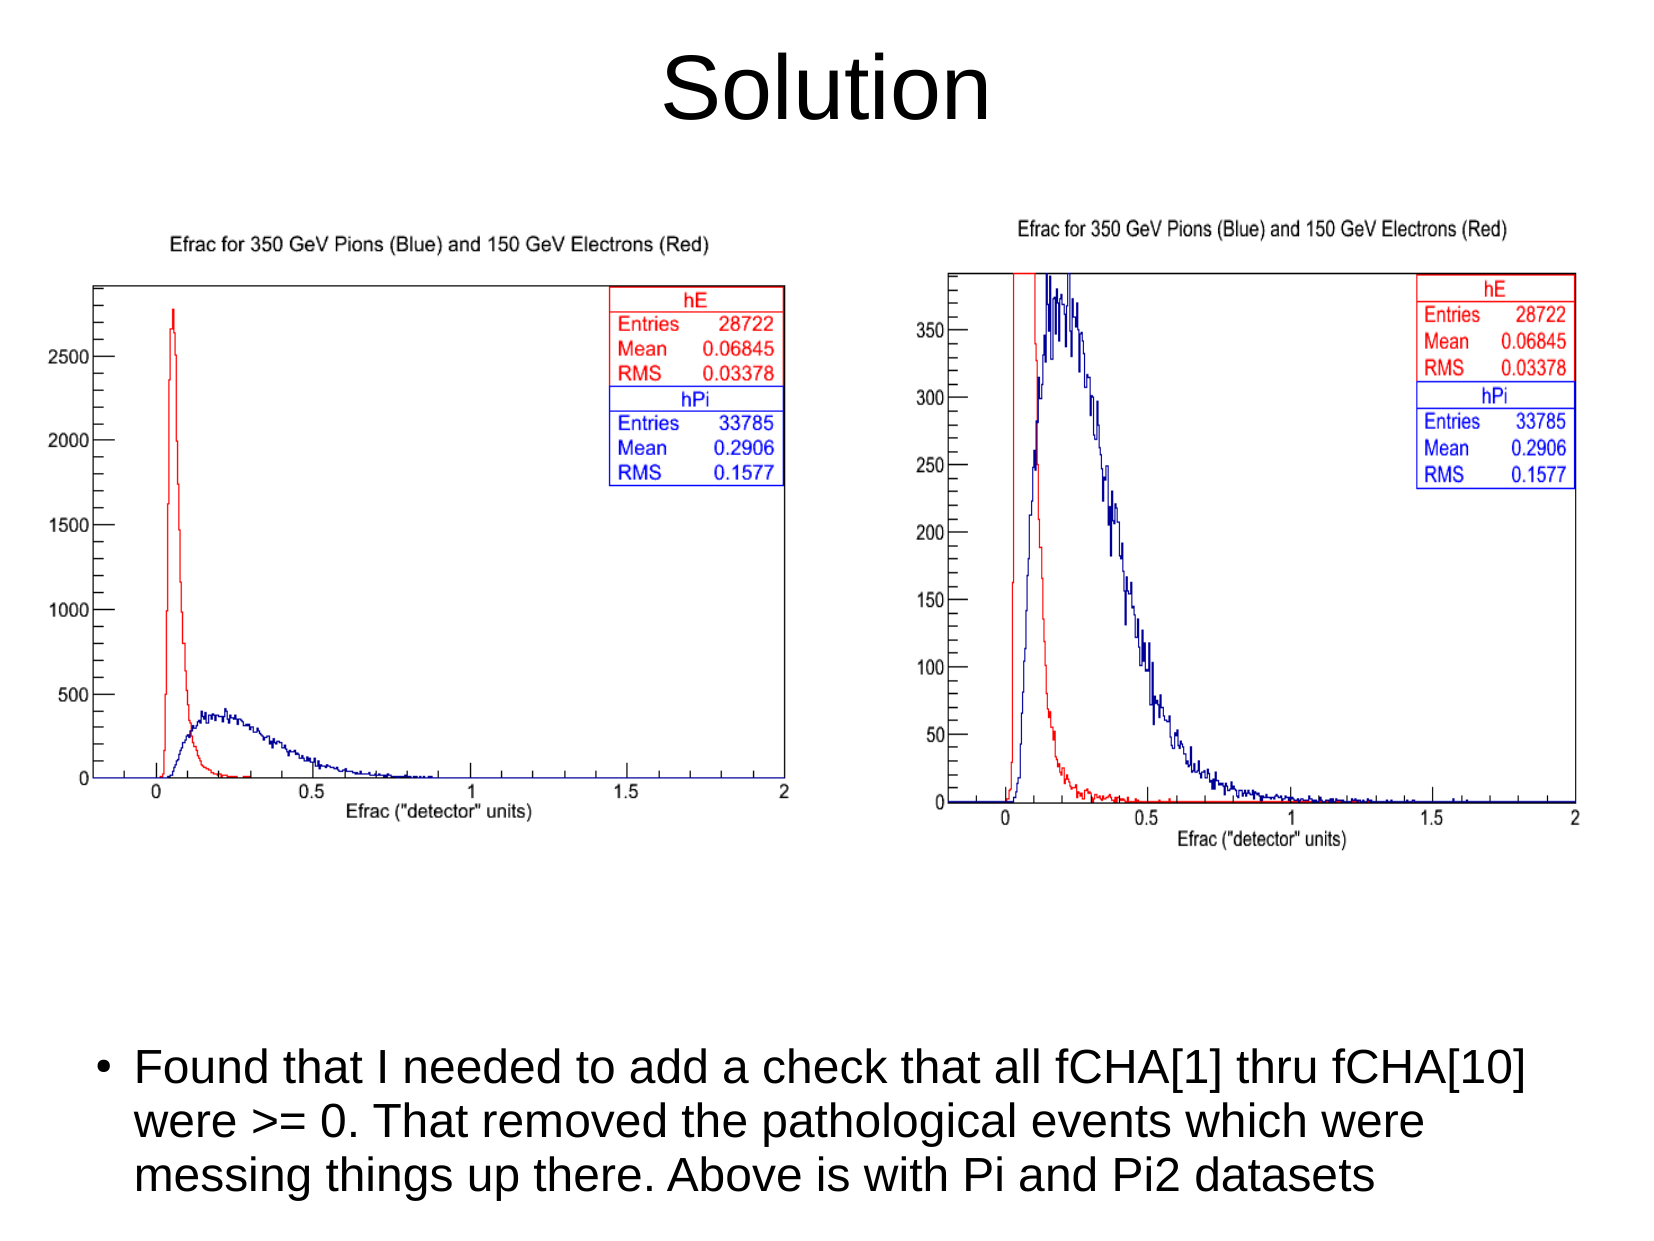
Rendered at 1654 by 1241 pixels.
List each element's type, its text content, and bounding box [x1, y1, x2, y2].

picture [7, 207, 1654, 871]
list Found that I needed to add a check that all fCHA[1] thru fCHA[10] were >= 0. That removed the pathological events which were messing things up there. Above is with Pi and Pi2 datasets [82, 1040, 1538, 1236]
title Solution [82, 0, 1571, 192]
